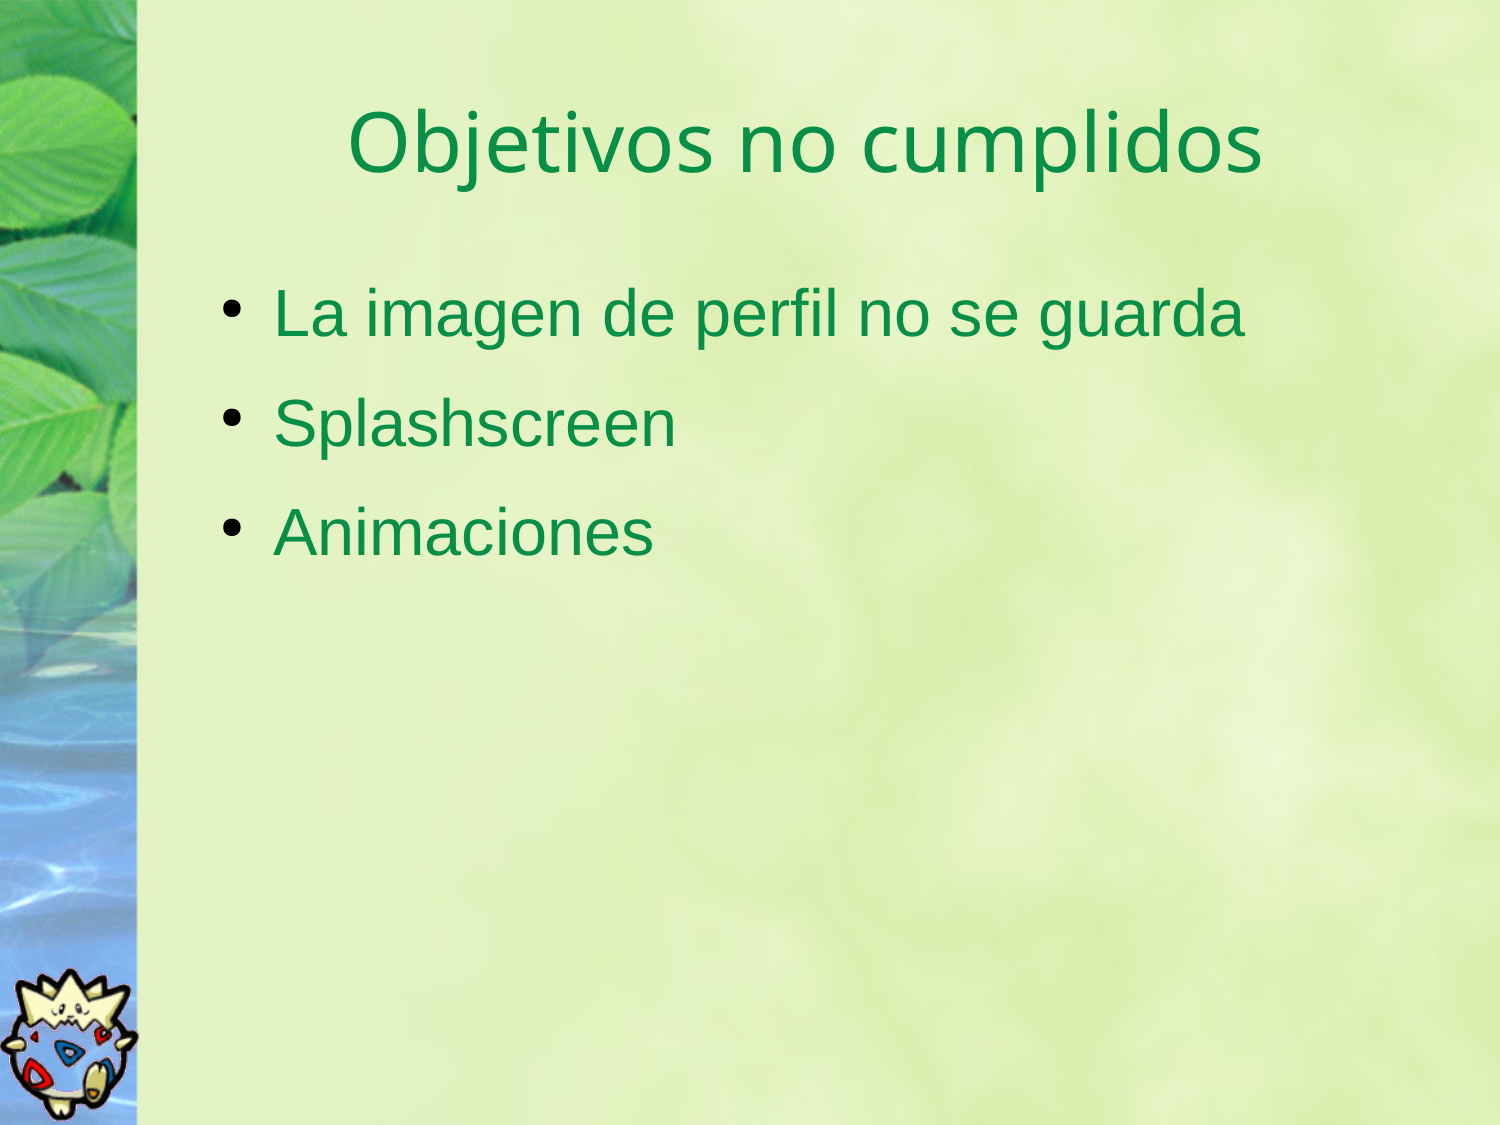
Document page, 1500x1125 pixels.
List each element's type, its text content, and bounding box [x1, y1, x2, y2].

title Objetivos no cumplidos [187, 45, 1425, 233]
picture [0, 0, 1500, 1125]
list La imagen de perfil no se guarda Splashscreen Animaciones [187, 262, 1425, 1005]
